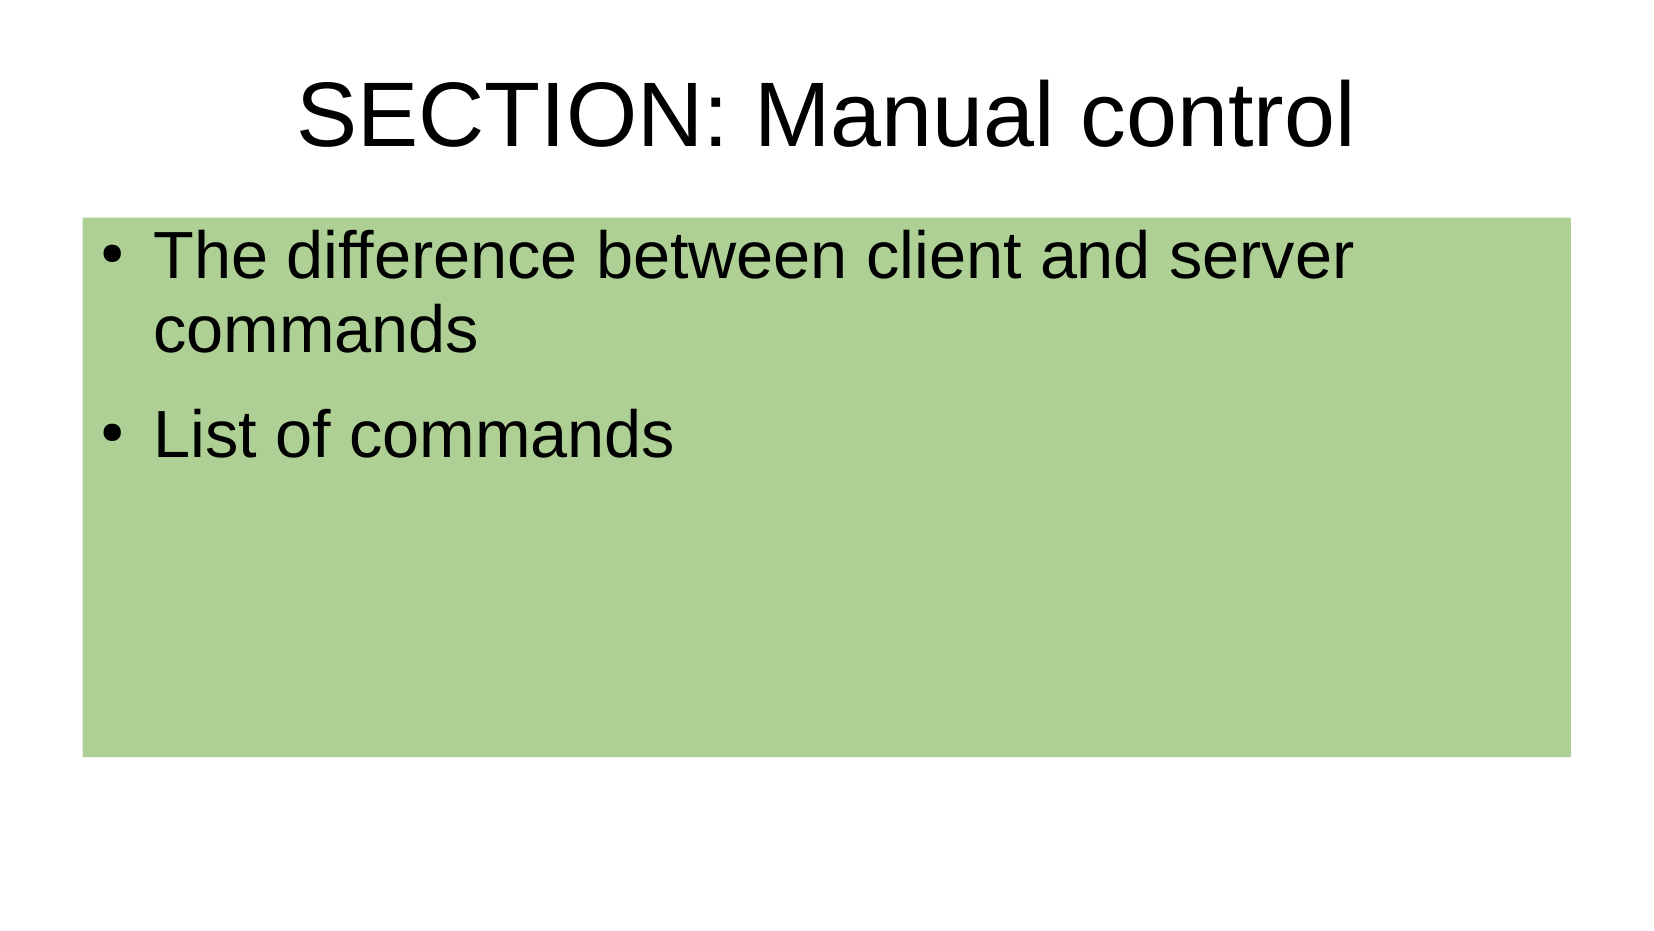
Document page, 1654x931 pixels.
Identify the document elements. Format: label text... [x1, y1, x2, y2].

title SECTION: Manual control [82, 37, 1571, 193]
list The difference between client and server commands List of commands [82, 217, 1571, 758]
